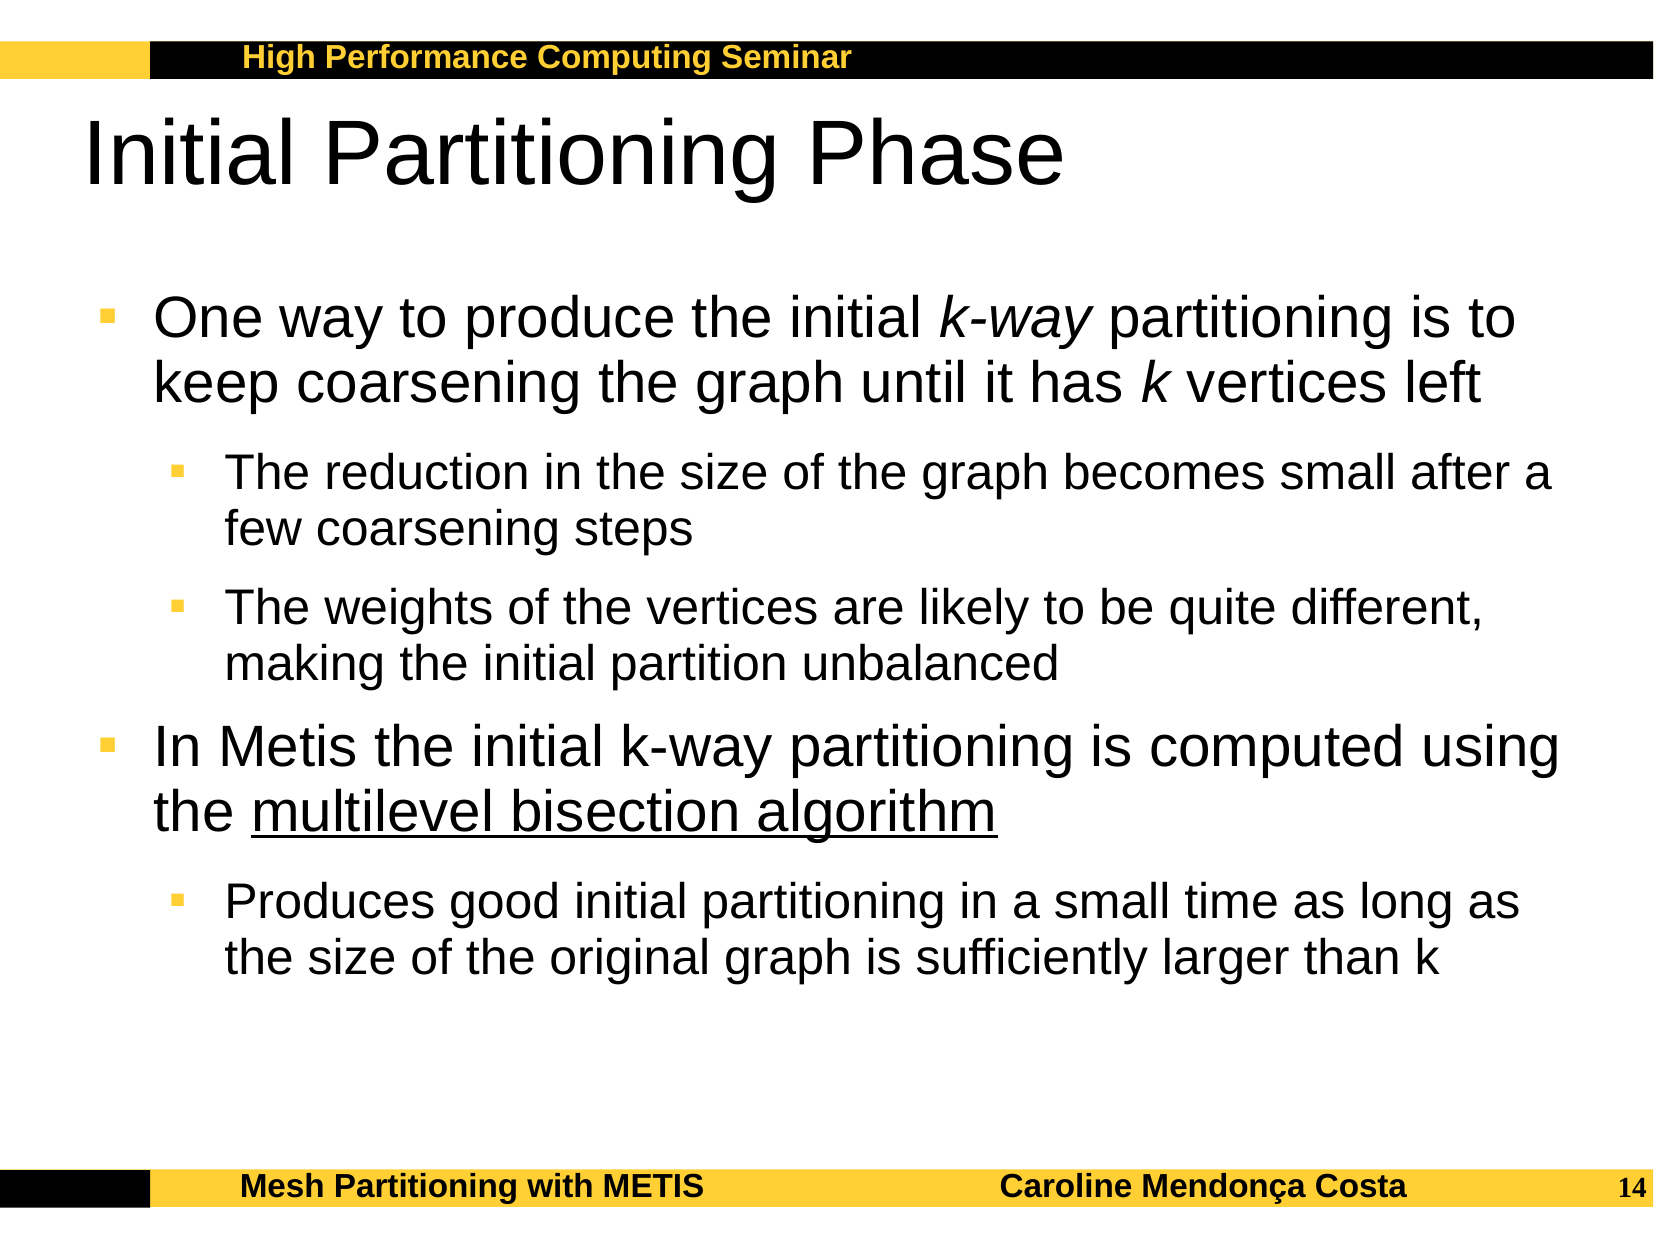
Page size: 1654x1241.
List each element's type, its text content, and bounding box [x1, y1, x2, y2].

list One way to produce the initial k-way partitioning is to keep coarsening the graph until it has k vertices left The reduction in the size of the graph becomes small after a few coarsening steps The weights of the vertices are likely to be quite different, making the initial partition unbalanced In Metis the initial k-way partitioning is computed using the multilevel bisection algorithm Produces good initial partitioning in a small time as long as the size of the original graph is sufficiently larger than k [82, 284, 1571, 1104]
title Initial Partitioning Phase [82, 49, 1571, 257]
